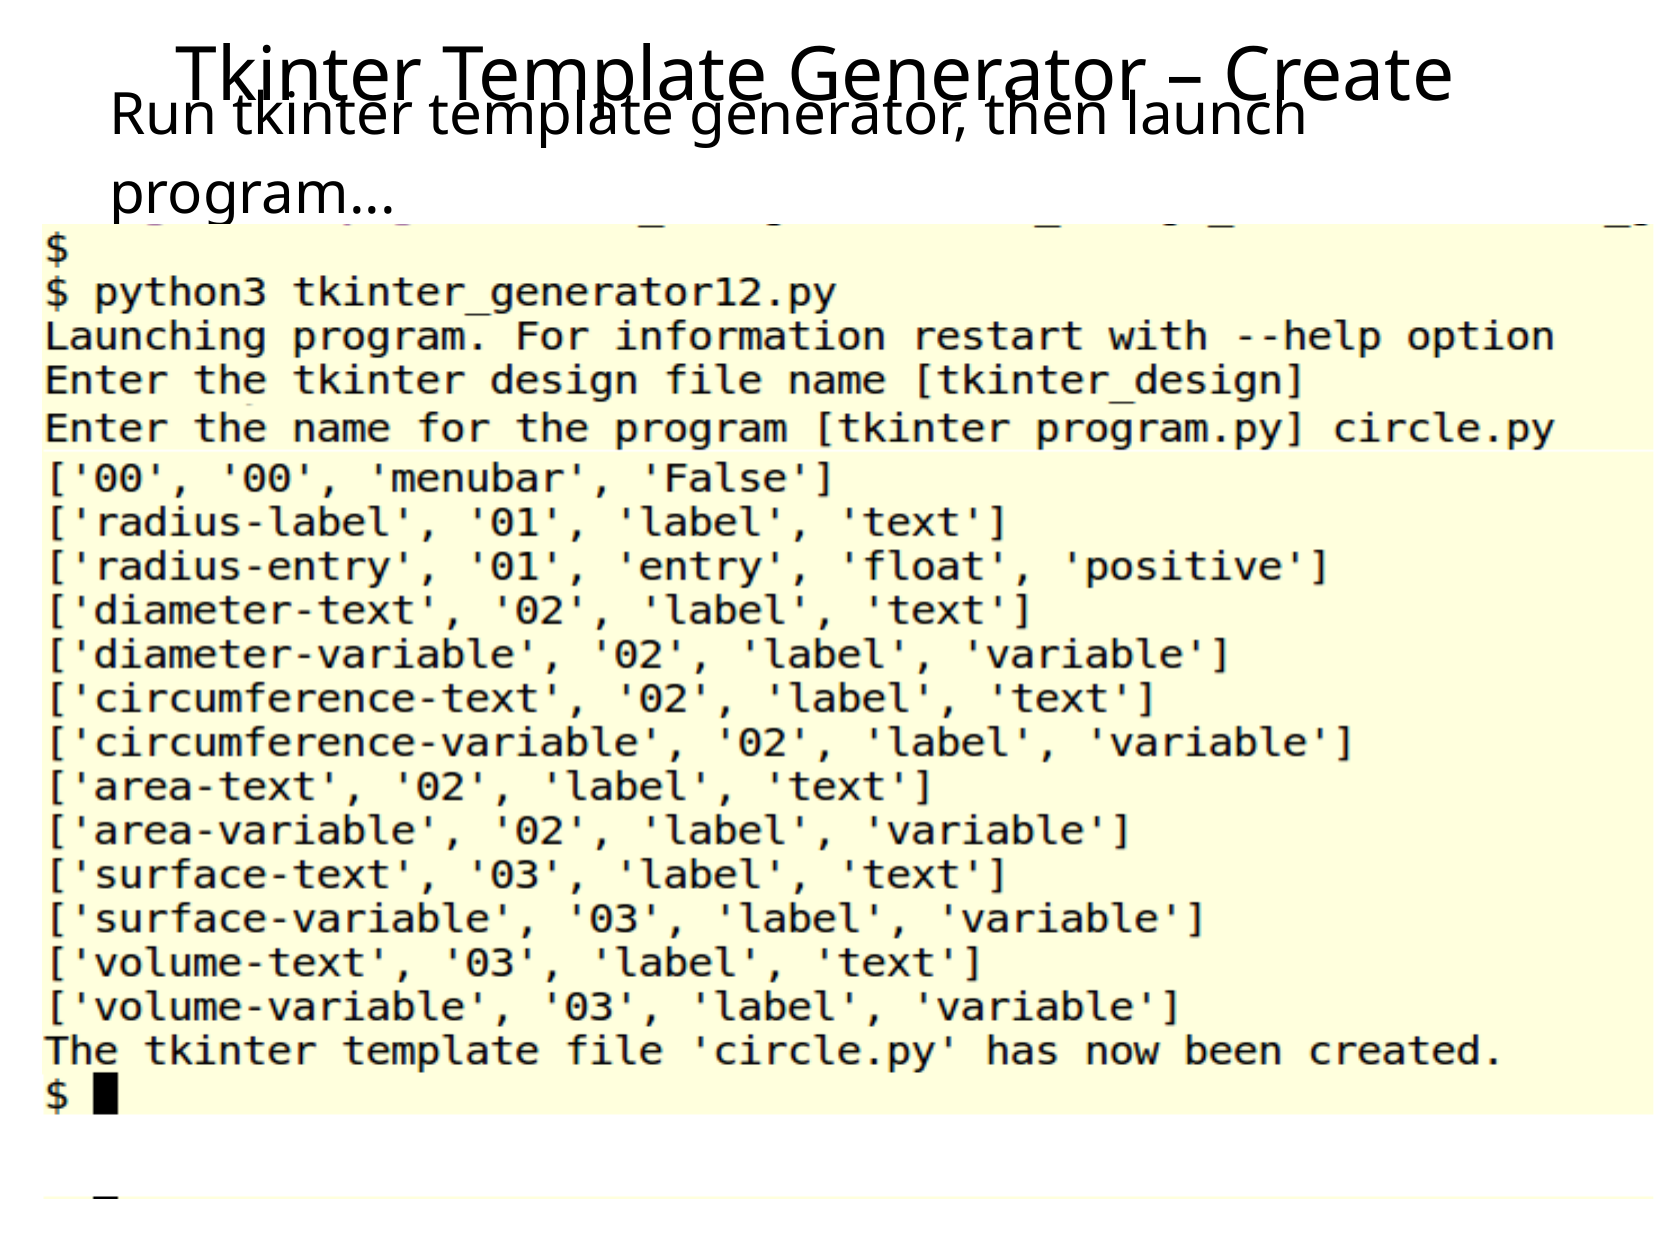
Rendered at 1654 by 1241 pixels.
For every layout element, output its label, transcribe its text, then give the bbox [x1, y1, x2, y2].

picture [42, 224, 1654, 1199]
title Tkinter Template Generator – Create [70, 7, 1560, 137]
title Run tkinter template generator, then launch program... [109, 106, 1598, 198]
